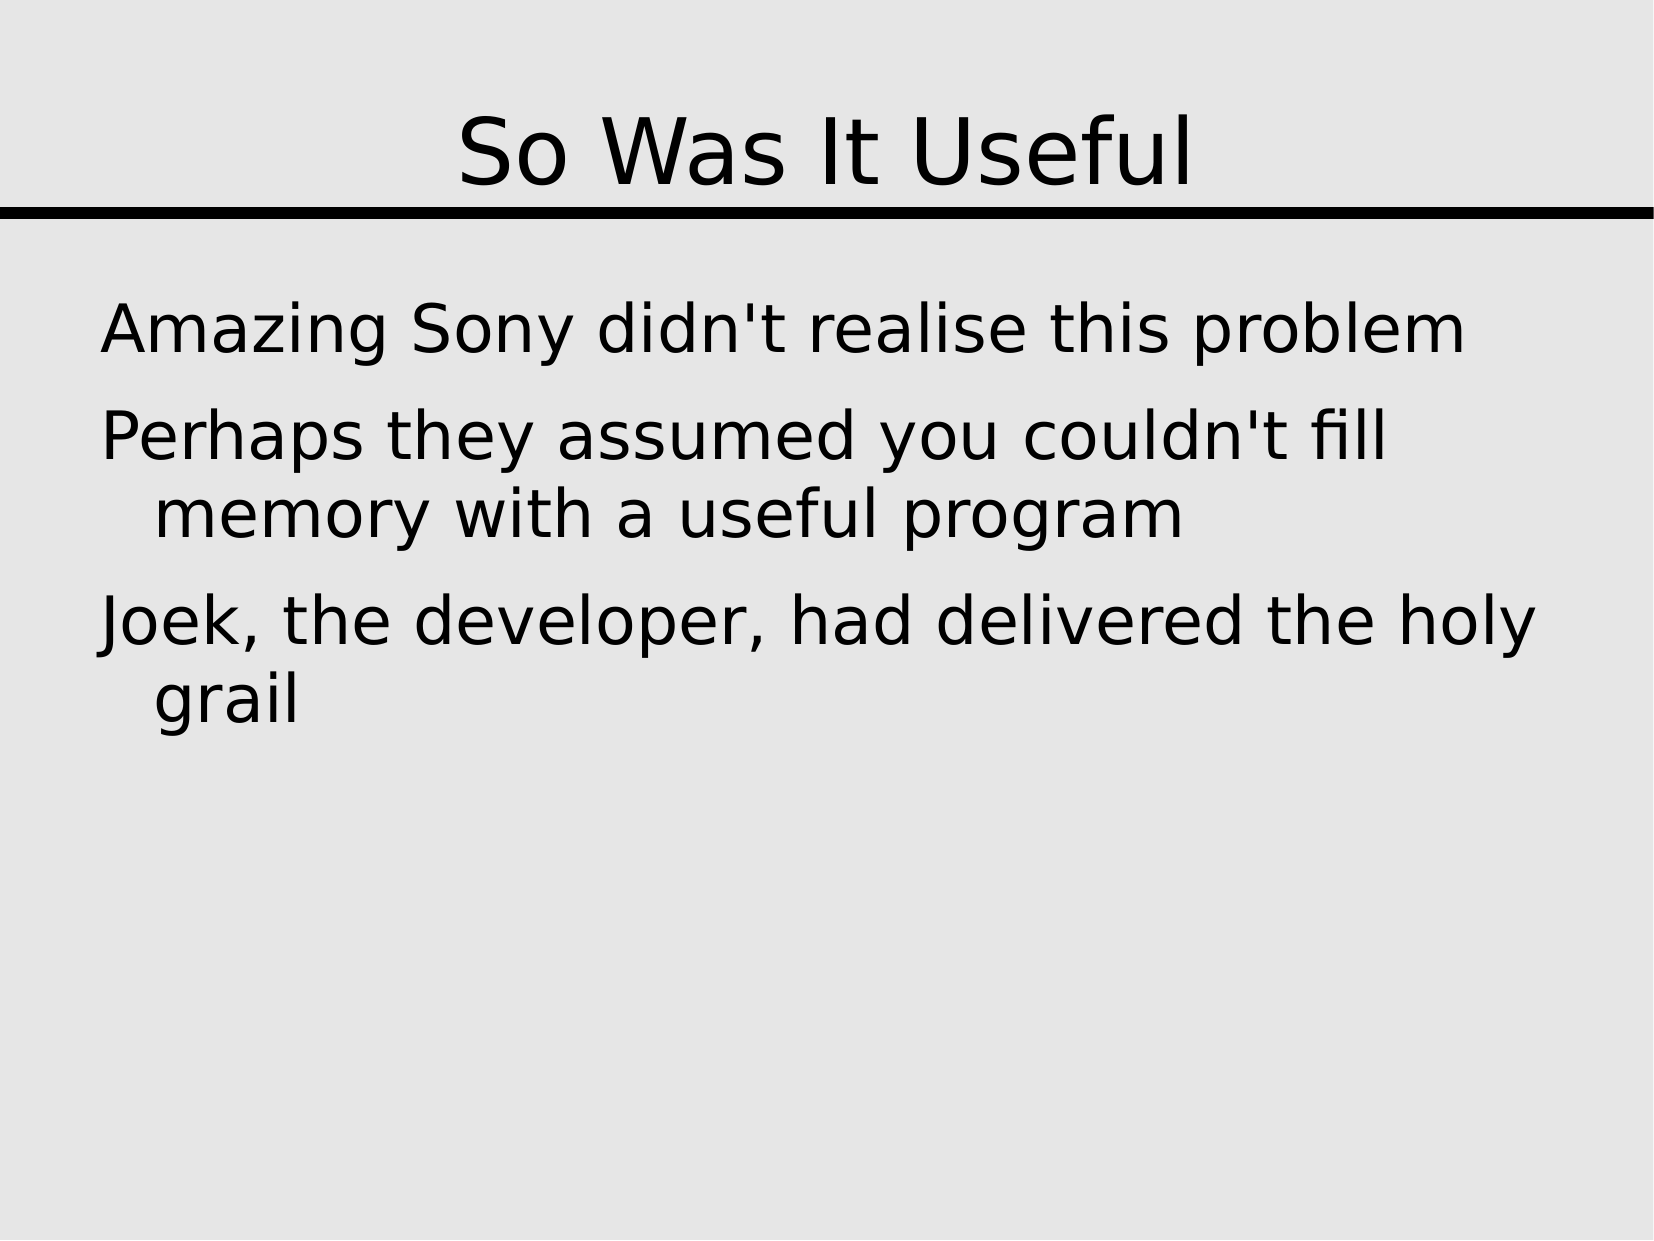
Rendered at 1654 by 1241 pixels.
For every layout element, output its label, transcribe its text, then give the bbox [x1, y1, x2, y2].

title So Was It Useful [82, 56, 1571, 250]
list Amazing Sony didn't realise this problem Perhaps they assumed you couldn't fill memory with a useful program Joek, the developer, had delivered the holy grail [82, 290, 1571, 1094]
